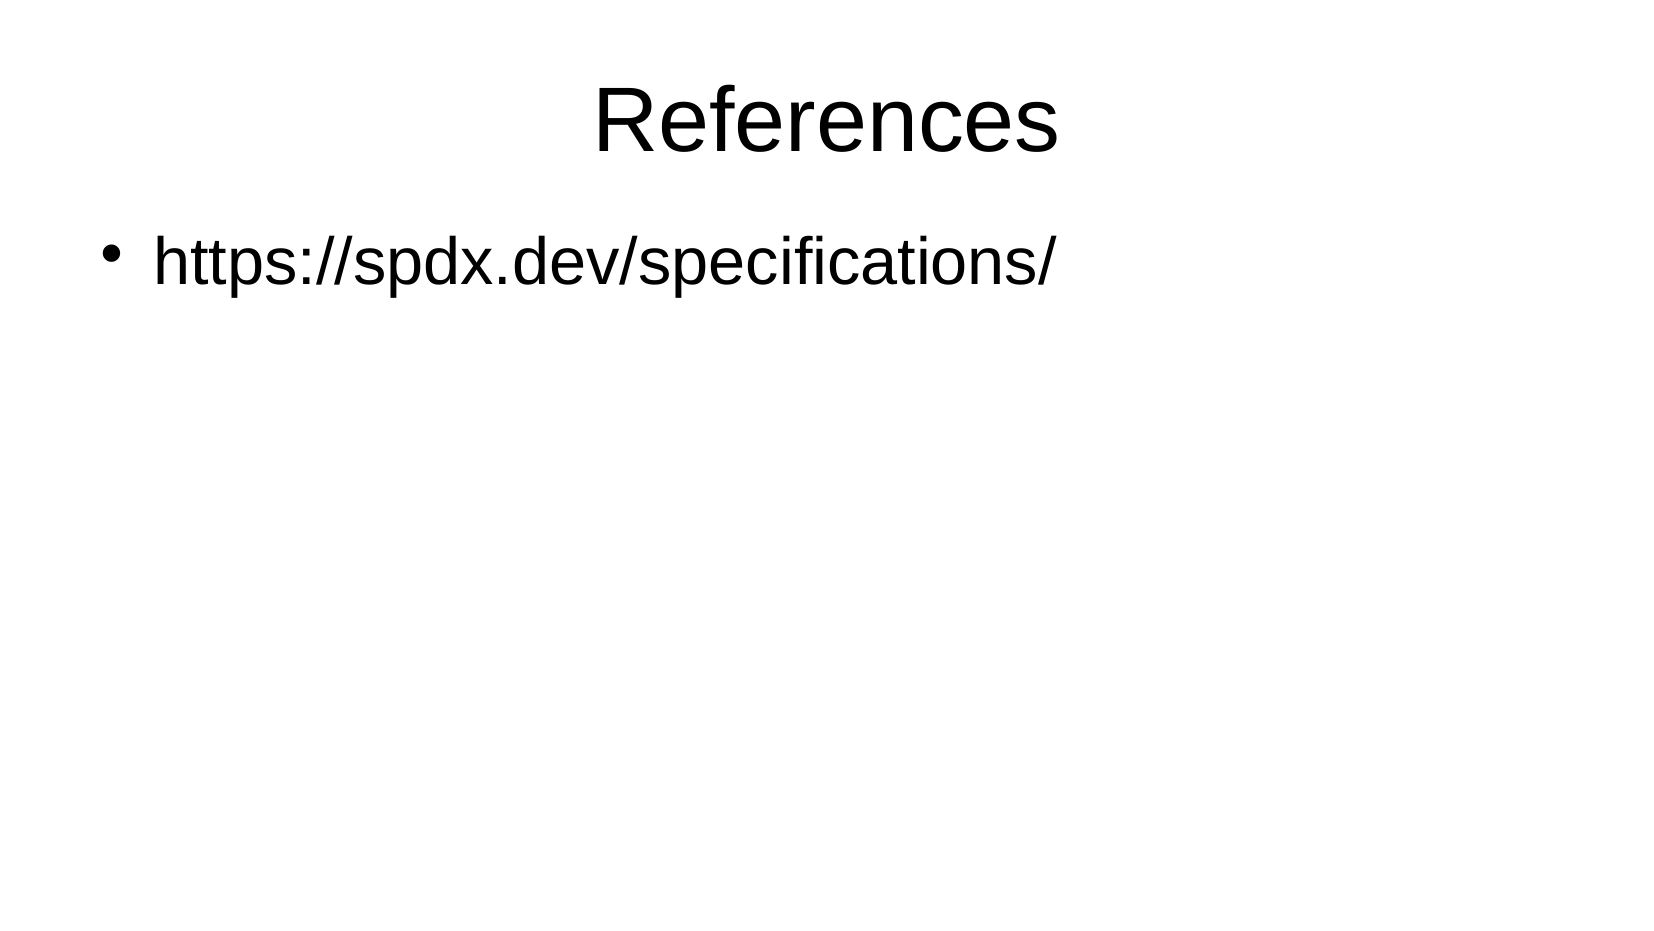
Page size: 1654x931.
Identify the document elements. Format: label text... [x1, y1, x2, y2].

list https://spdx.dev/specifications/ [82, 217, 1571, 757]
title References [82, 37, 1571, 193]
